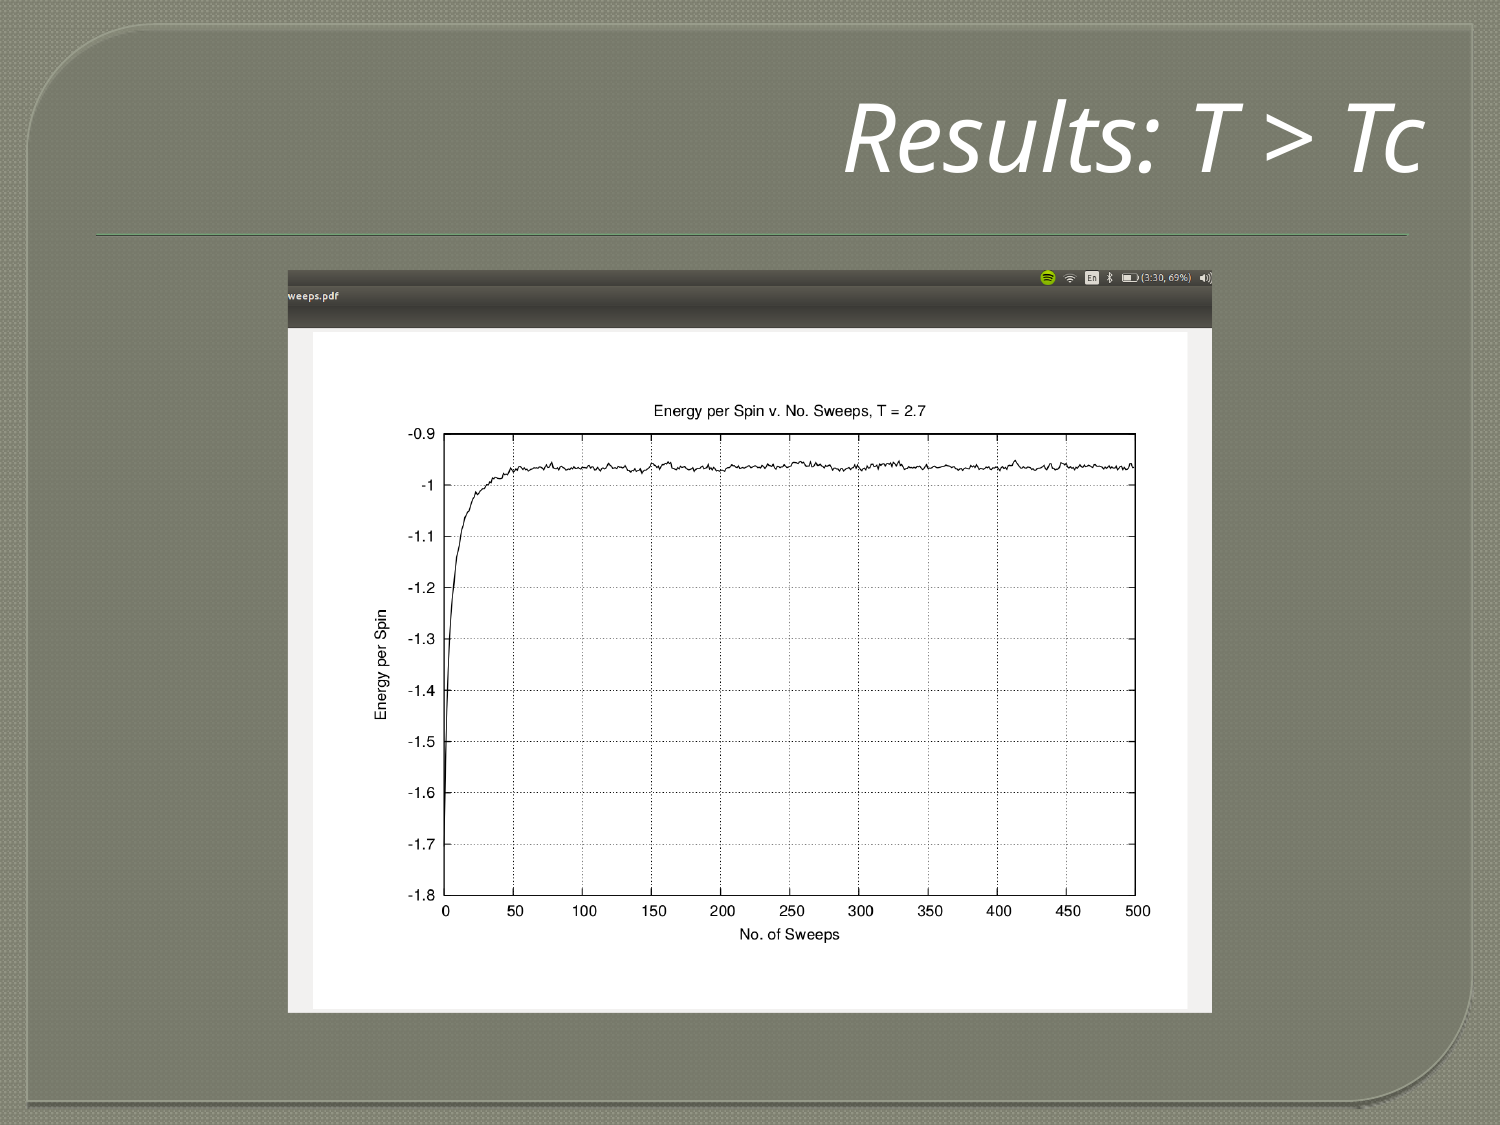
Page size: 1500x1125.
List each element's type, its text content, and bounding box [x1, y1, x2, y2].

title Results: T > Tc [75, 41, 1425, 230]
picture [0, 0, 1500, 1125]
